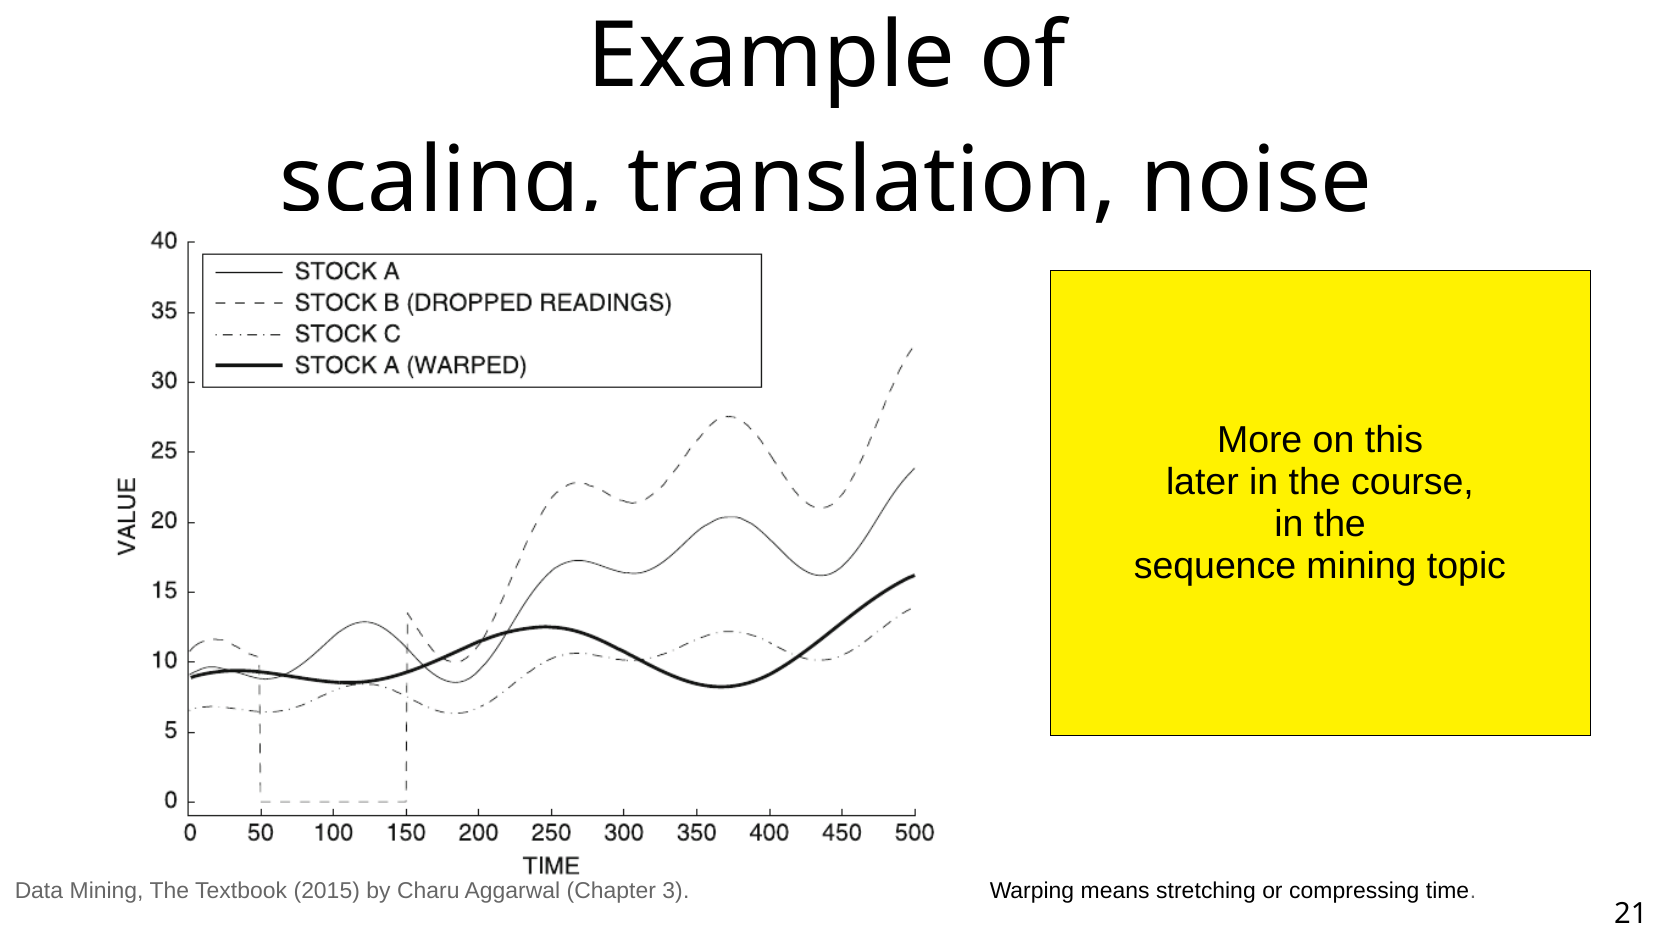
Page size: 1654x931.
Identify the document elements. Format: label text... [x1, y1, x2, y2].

text_box More on this later in the course, in the sequence mining topic [1050, 270, 1591, 736]
picture [90, 211, 972, 870]
text_box Data Mining, The Textbook (2015) by Charu Aggarwal (Chapter 3). Warping means stretching or compressing time. [0, 870, 1591, 931]
title Example of scaling, translation, noise [82, 1, 1571, 226]
